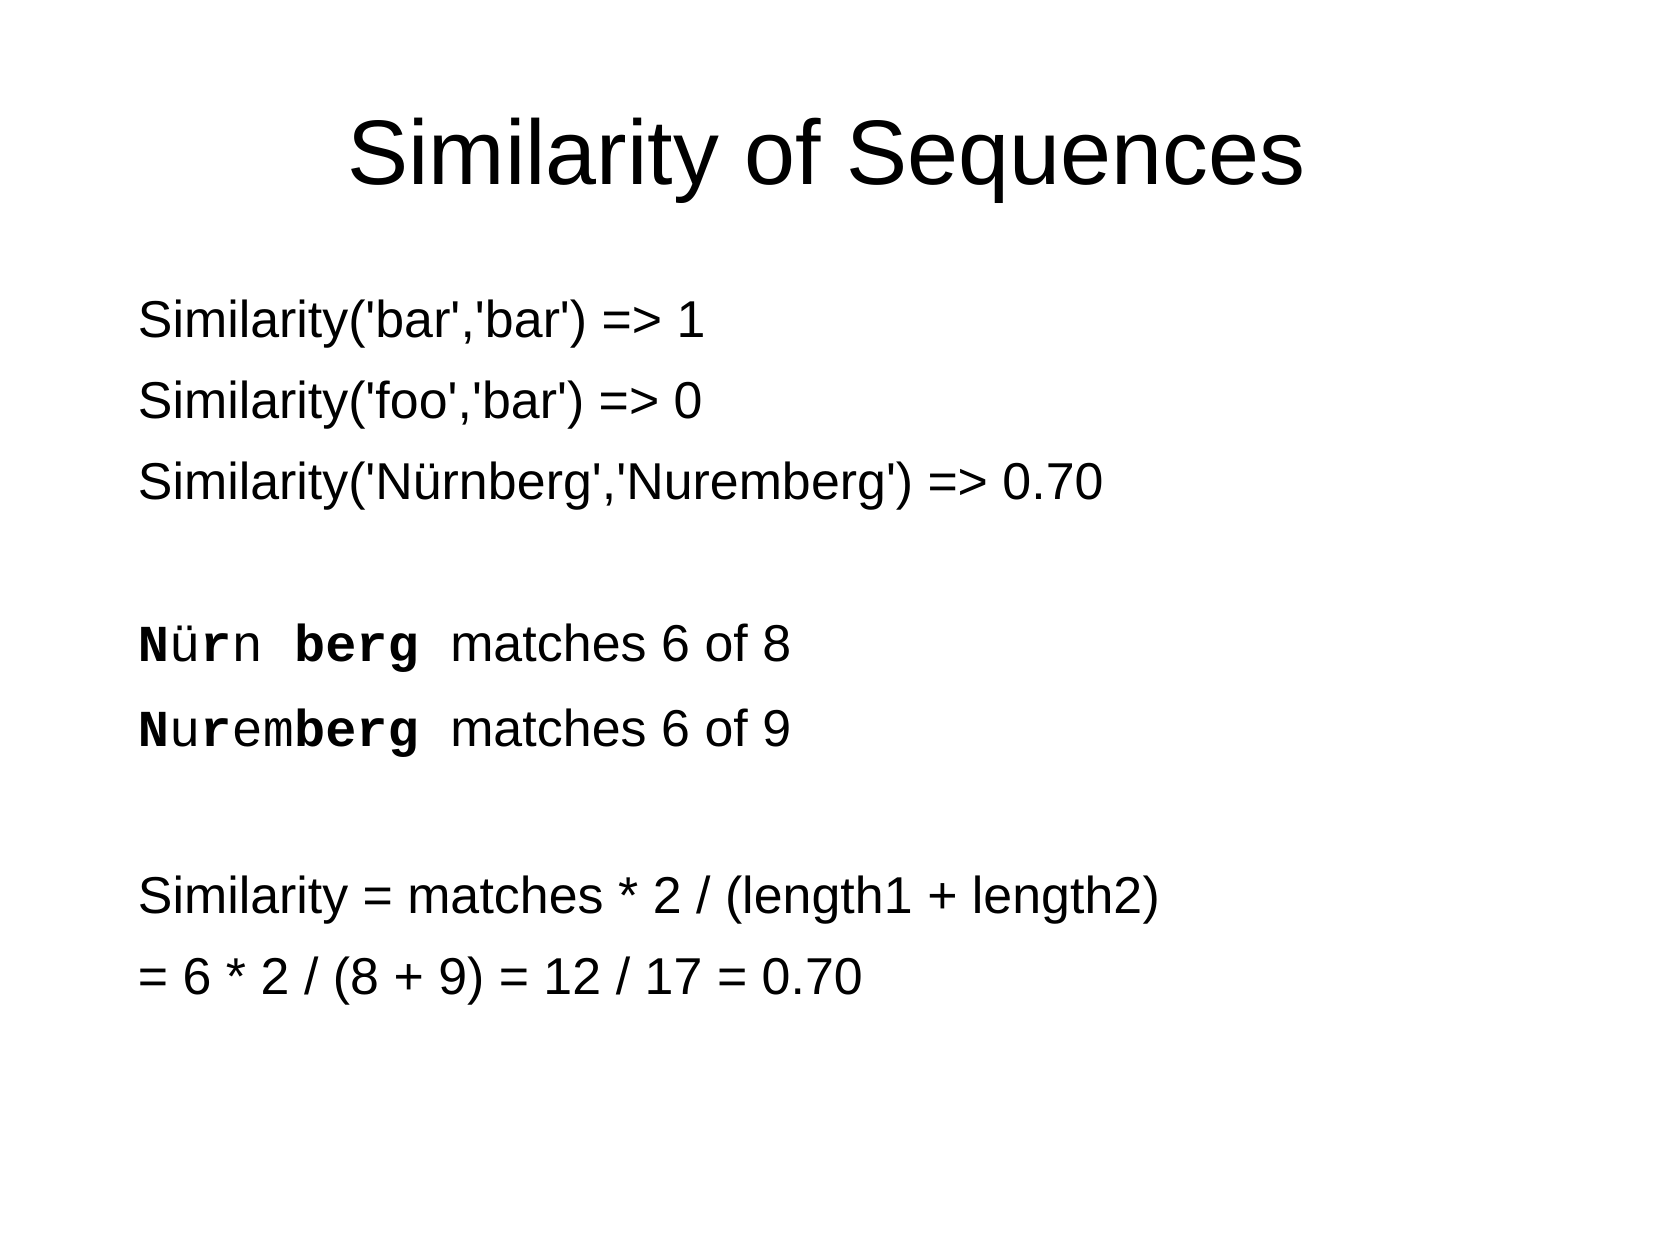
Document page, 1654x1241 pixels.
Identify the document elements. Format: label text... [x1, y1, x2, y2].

list Similarity('bar','bar') => 1 Similarity('foo','bar') => 0 Similarity('Nürnberg','Nuremberg') => 0.70 Nürn berg matches 6 of 8 Nuremberg matches 6 of 9 Similarity = matches * 2 / (length1 + length2) = 6 * 2 / (8 + 9) = 12 / 17 = 0.70 [82, 290, 1571, 1010]
title Similarity of Sequences [82, 49, 1571, 257]
